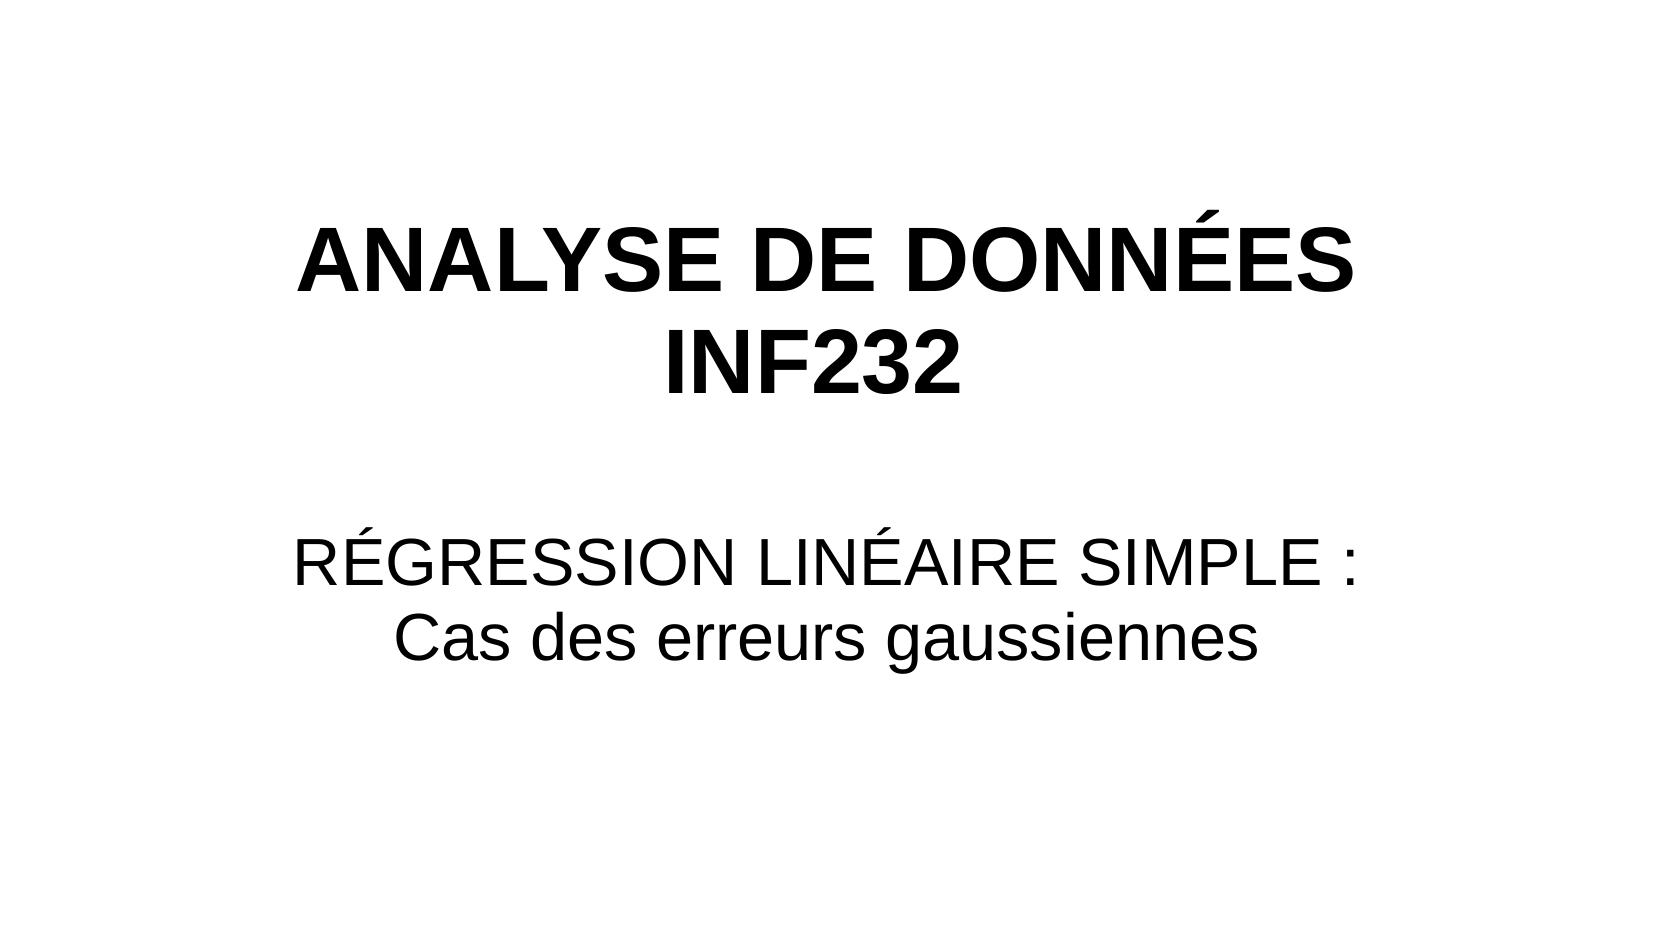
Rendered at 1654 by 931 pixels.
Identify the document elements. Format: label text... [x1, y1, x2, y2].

subtitle RÉGRESSION LINÉAIRE SIMPLE : Cas des erreurs gaussiennes [82, 442, 1571, 758]
title ANALYSE DE DONNÉES INF232 [82, 208, 1571, 414]
